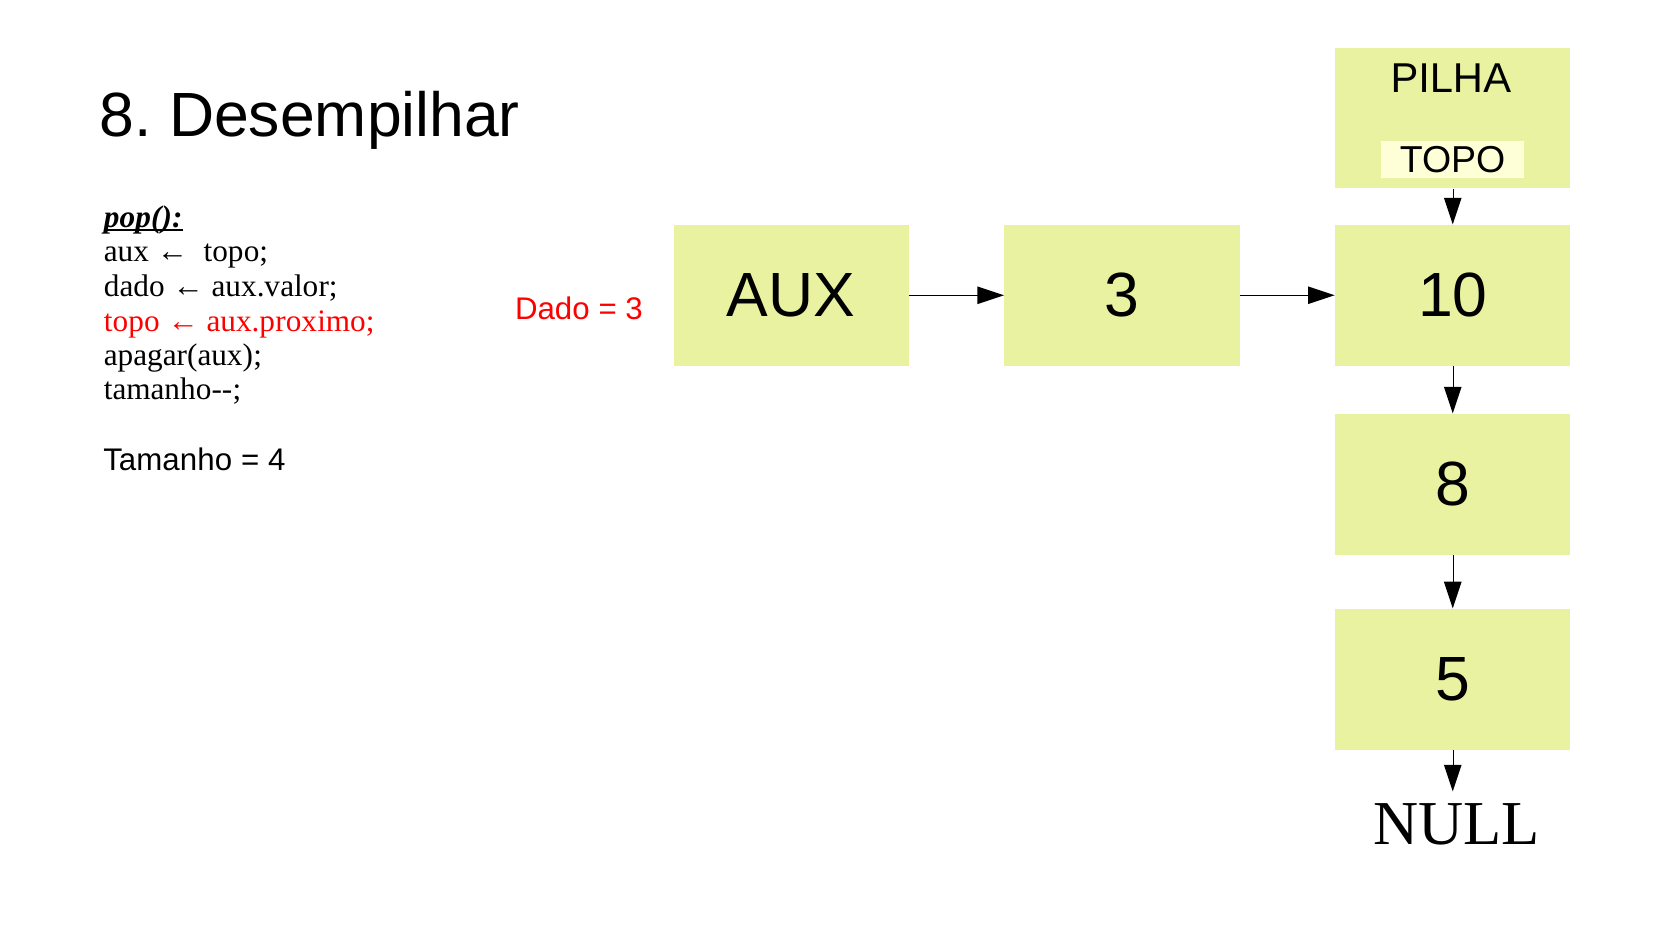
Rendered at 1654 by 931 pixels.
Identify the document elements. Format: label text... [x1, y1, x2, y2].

text_box Dado = 3 [500, 283, 674, 378]
text_box TOPO [1381, 141, 1524, 178]
text_box Tamanho = 4 [88, 434, 303, 485]
title 8. Desempilhar [1454, 189, 1571, 193]
text_box NULL [1358, 781, 1560, 863]
text_box PILHA [1375, 47, 1530, 109]
text_box 10 [1334, 224, 1571, 367]
text_box [1334, 47, 1571, 189]
text_box 3 [1003, 224, 1241, 367]
text_box 8 [1334, 413, 1571, 556]
text_box 5 [1334, 608, 1571, 751]
text_box pop(): aux ← topo; dado ← aux.valor; topo ← aux.proximo; apagar(aux); tamanho--; [89, 192, 390, 415]
title 8. Desempilhar [82, 37, 1571, 193]
text_box AUX [673, 224, 910, 367]
